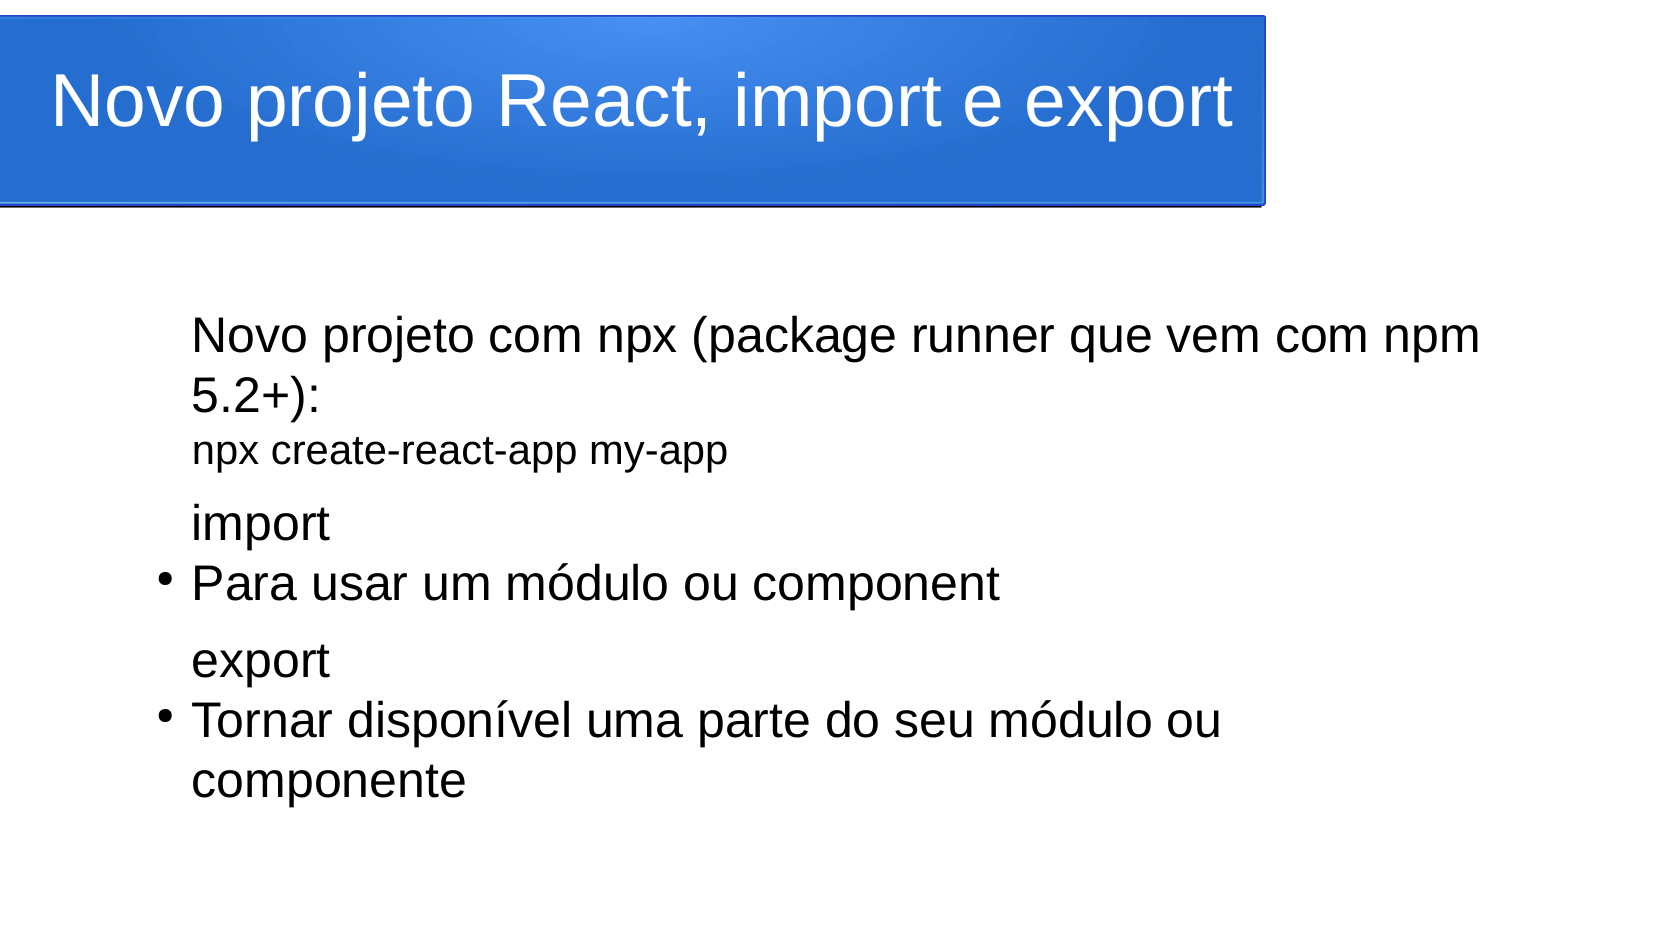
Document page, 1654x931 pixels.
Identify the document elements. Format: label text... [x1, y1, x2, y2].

picture [0, 13, 1269, 211]
text_box Novo projeto com npx (package runner que vem com npm 5.2+): npx create-react-app my-app import Para usar um módulo ou component export Tornar disponível uma parte do seu módulo ou componente [141, 295, 1506, 816]
text_box Novo projeto React, import e export [35, 44, 1264, 150]
